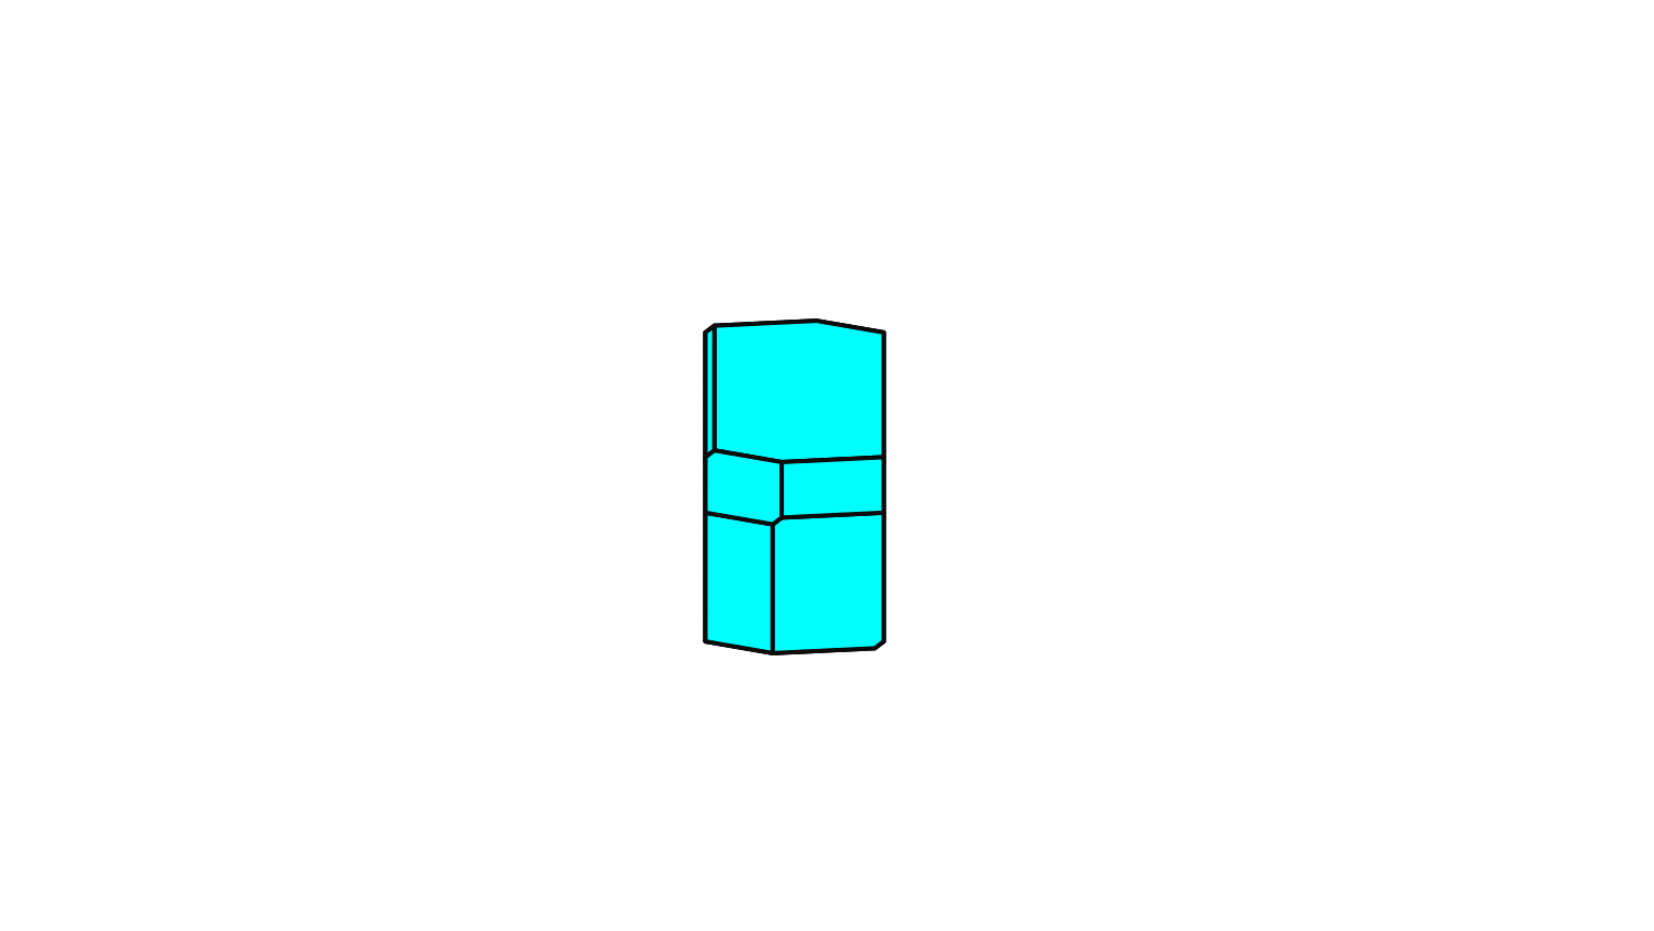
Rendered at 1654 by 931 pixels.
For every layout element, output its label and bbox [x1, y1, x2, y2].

picture [557, 217, 1097, 758]
